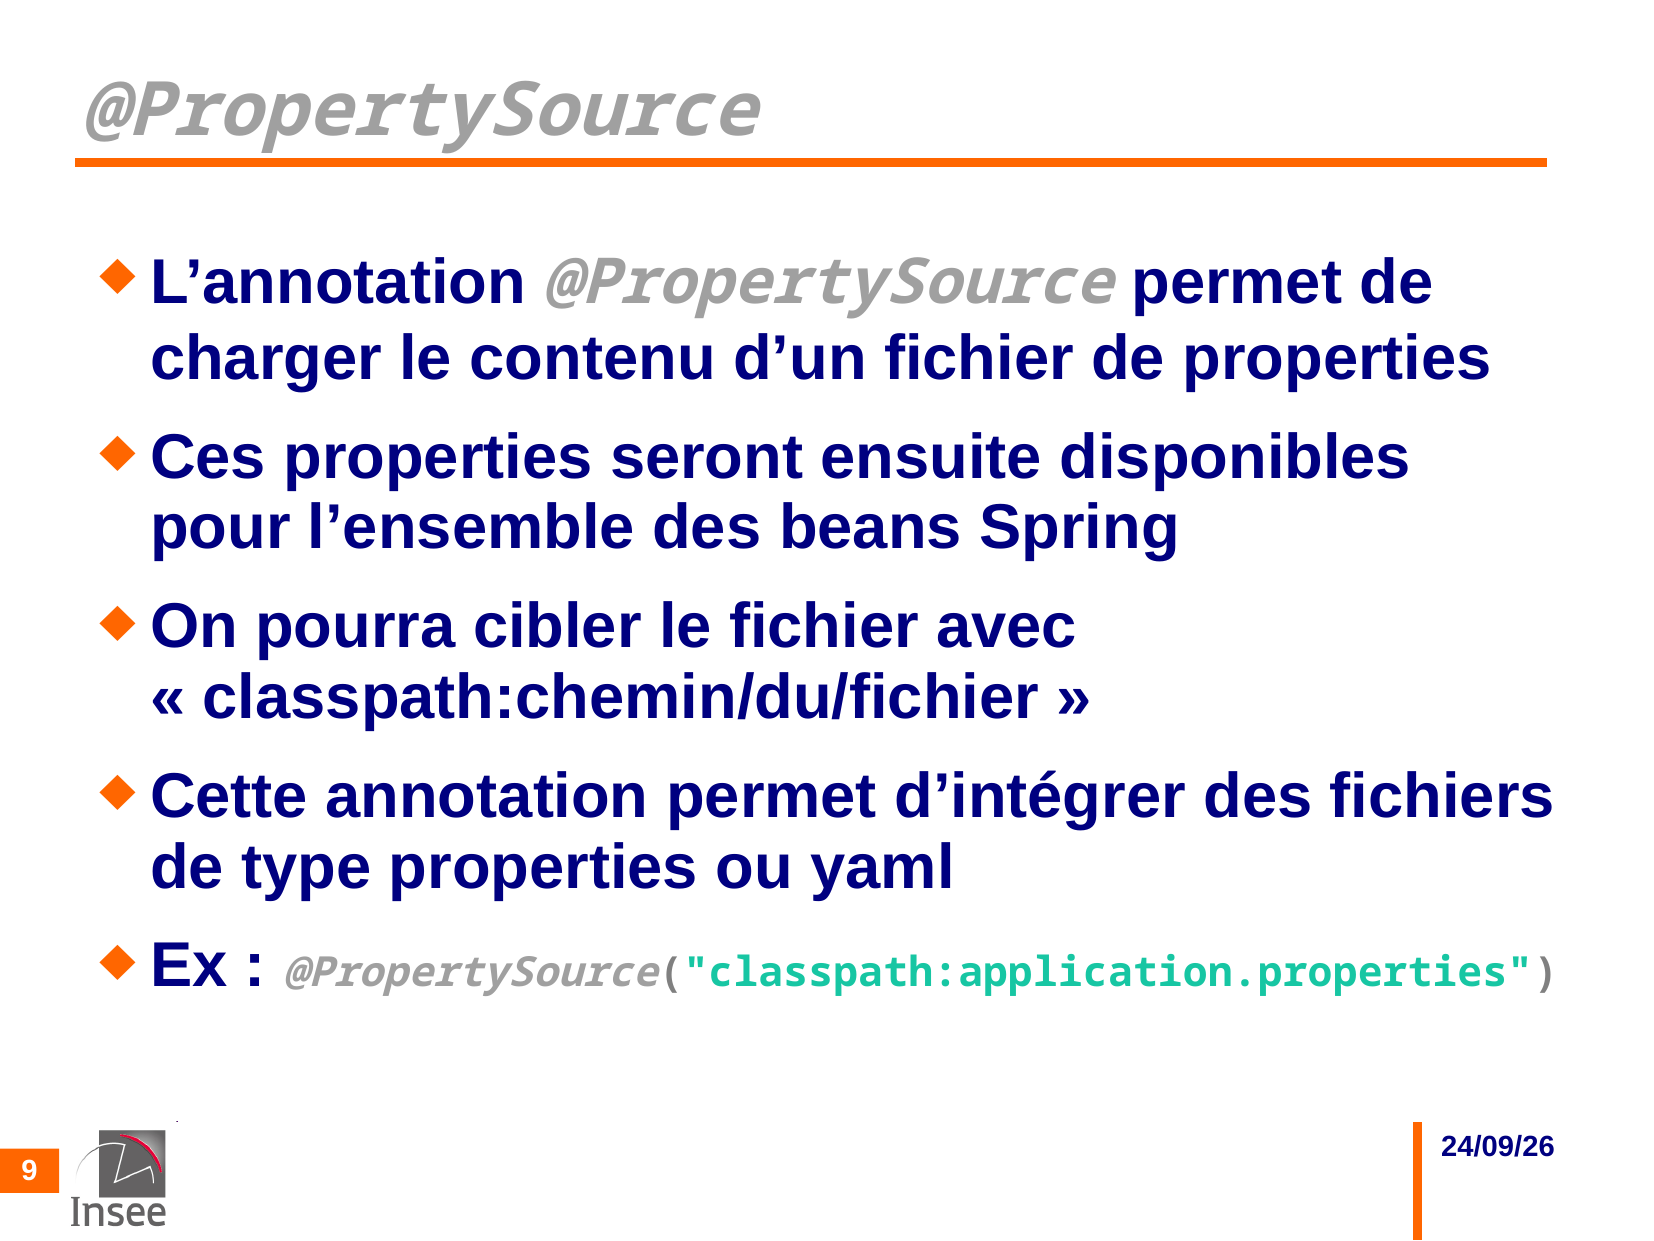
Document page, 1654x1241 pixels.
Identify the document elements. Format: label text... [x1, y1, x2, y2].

list L’annotation @PropertySource permet de charger le contenu d’un fichier de properties Ces properties seront ensuite disponibles pour l’ensemble des beans Spring On pourra cibler le fichier avec « classpath:chemin/du/fichier » Cette annotation permet d’intégrer des fichiers de type properties ou yaml Ex : @PropertySource("classpath:application.properties") [82, 236, 1571, 1052]
picture [62, 1121, 178, 1241]
title @PropertySource [82, 49, 1619, 163]
